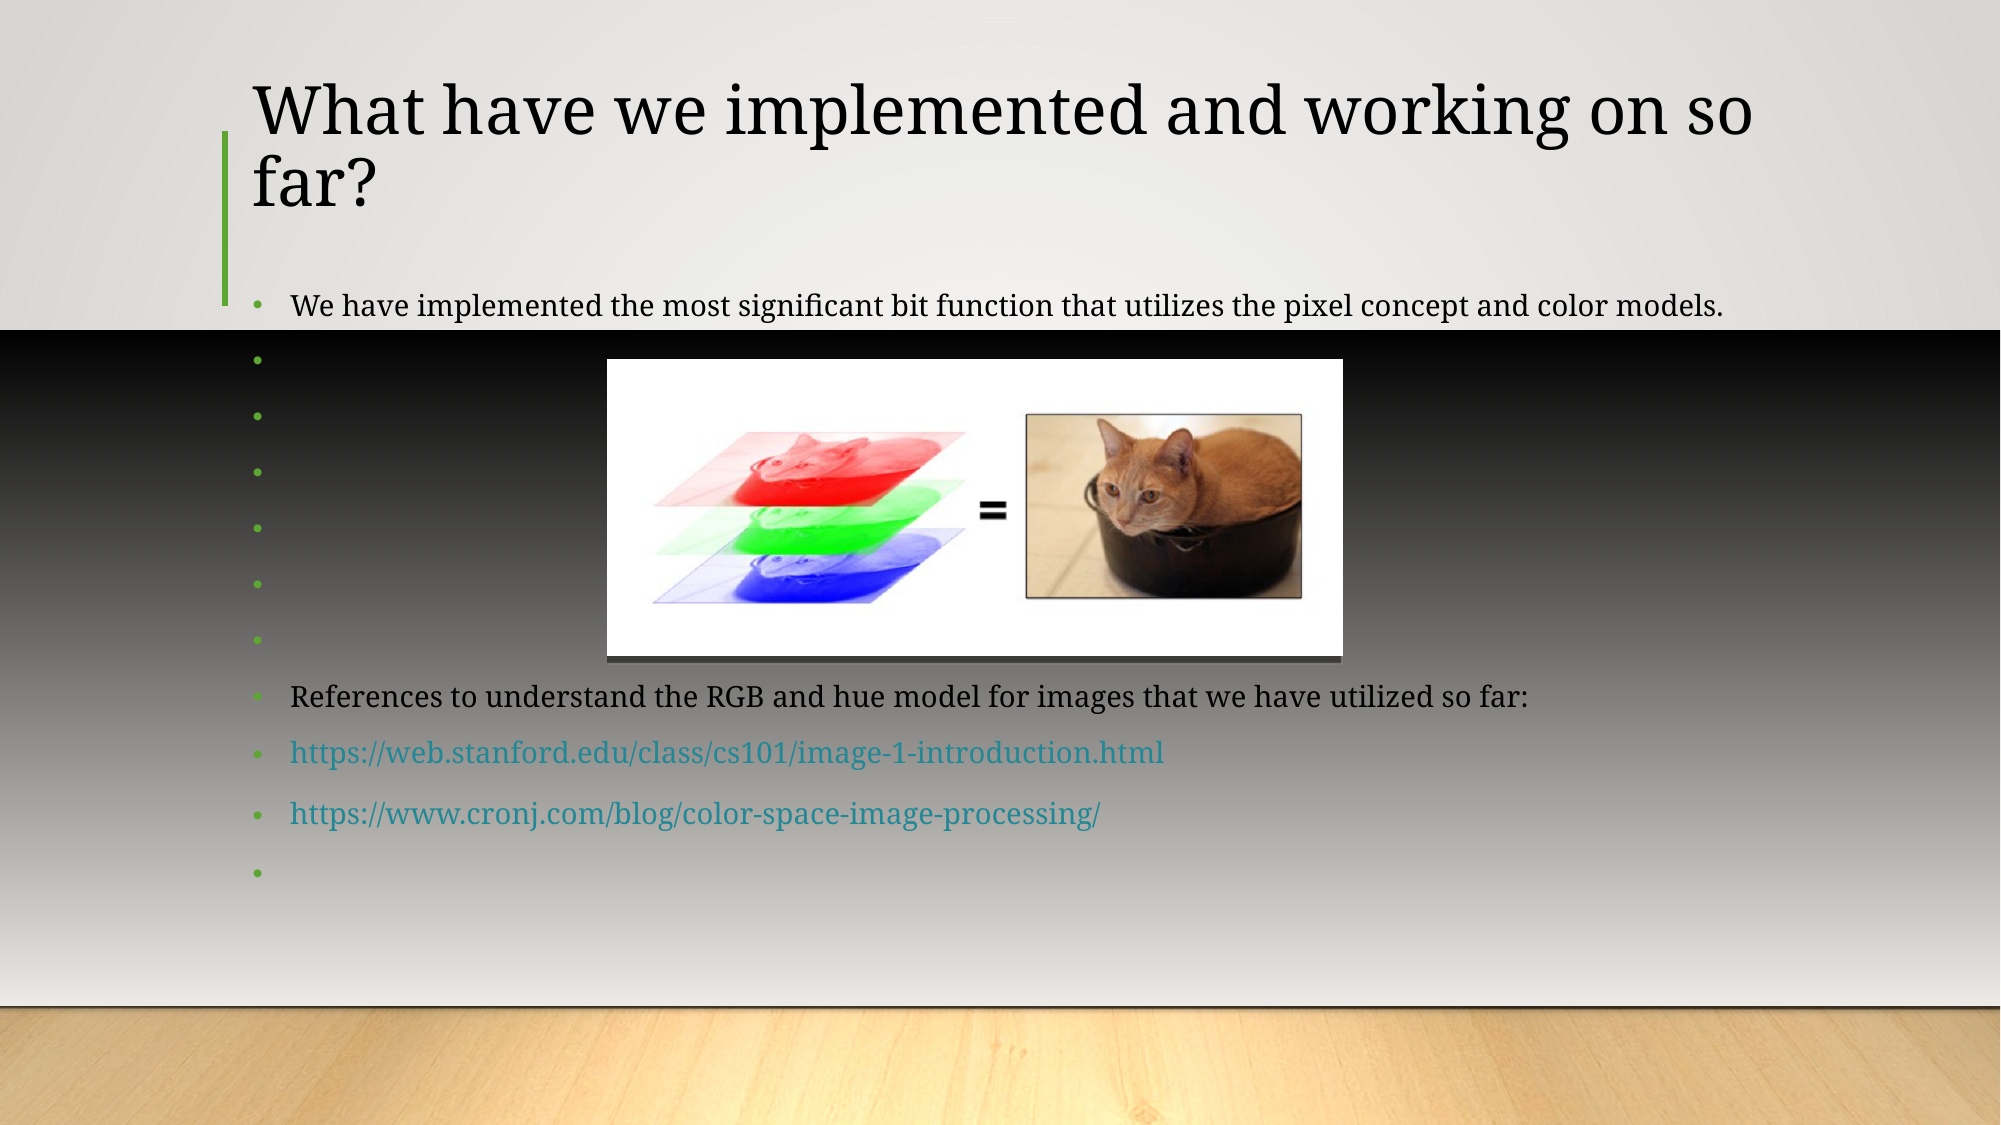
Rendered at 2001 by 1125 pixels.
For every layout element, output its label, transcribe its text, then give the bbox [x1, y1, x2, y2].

list We have implemented the most significant bit function that utilizes the pixel concept and color models. References to understand the RGB and hue model for images that we have utilized so far: https://web.stanford.edu/class/cs101/image-1-introduction.html https://www.cronj.com/blog/color-space-image-processing/ [237, 279, 1800, 846]
picture [607, 360, 1343, 656]
title What have we implemented and working on so far? [237, 56, 1800, 229]
